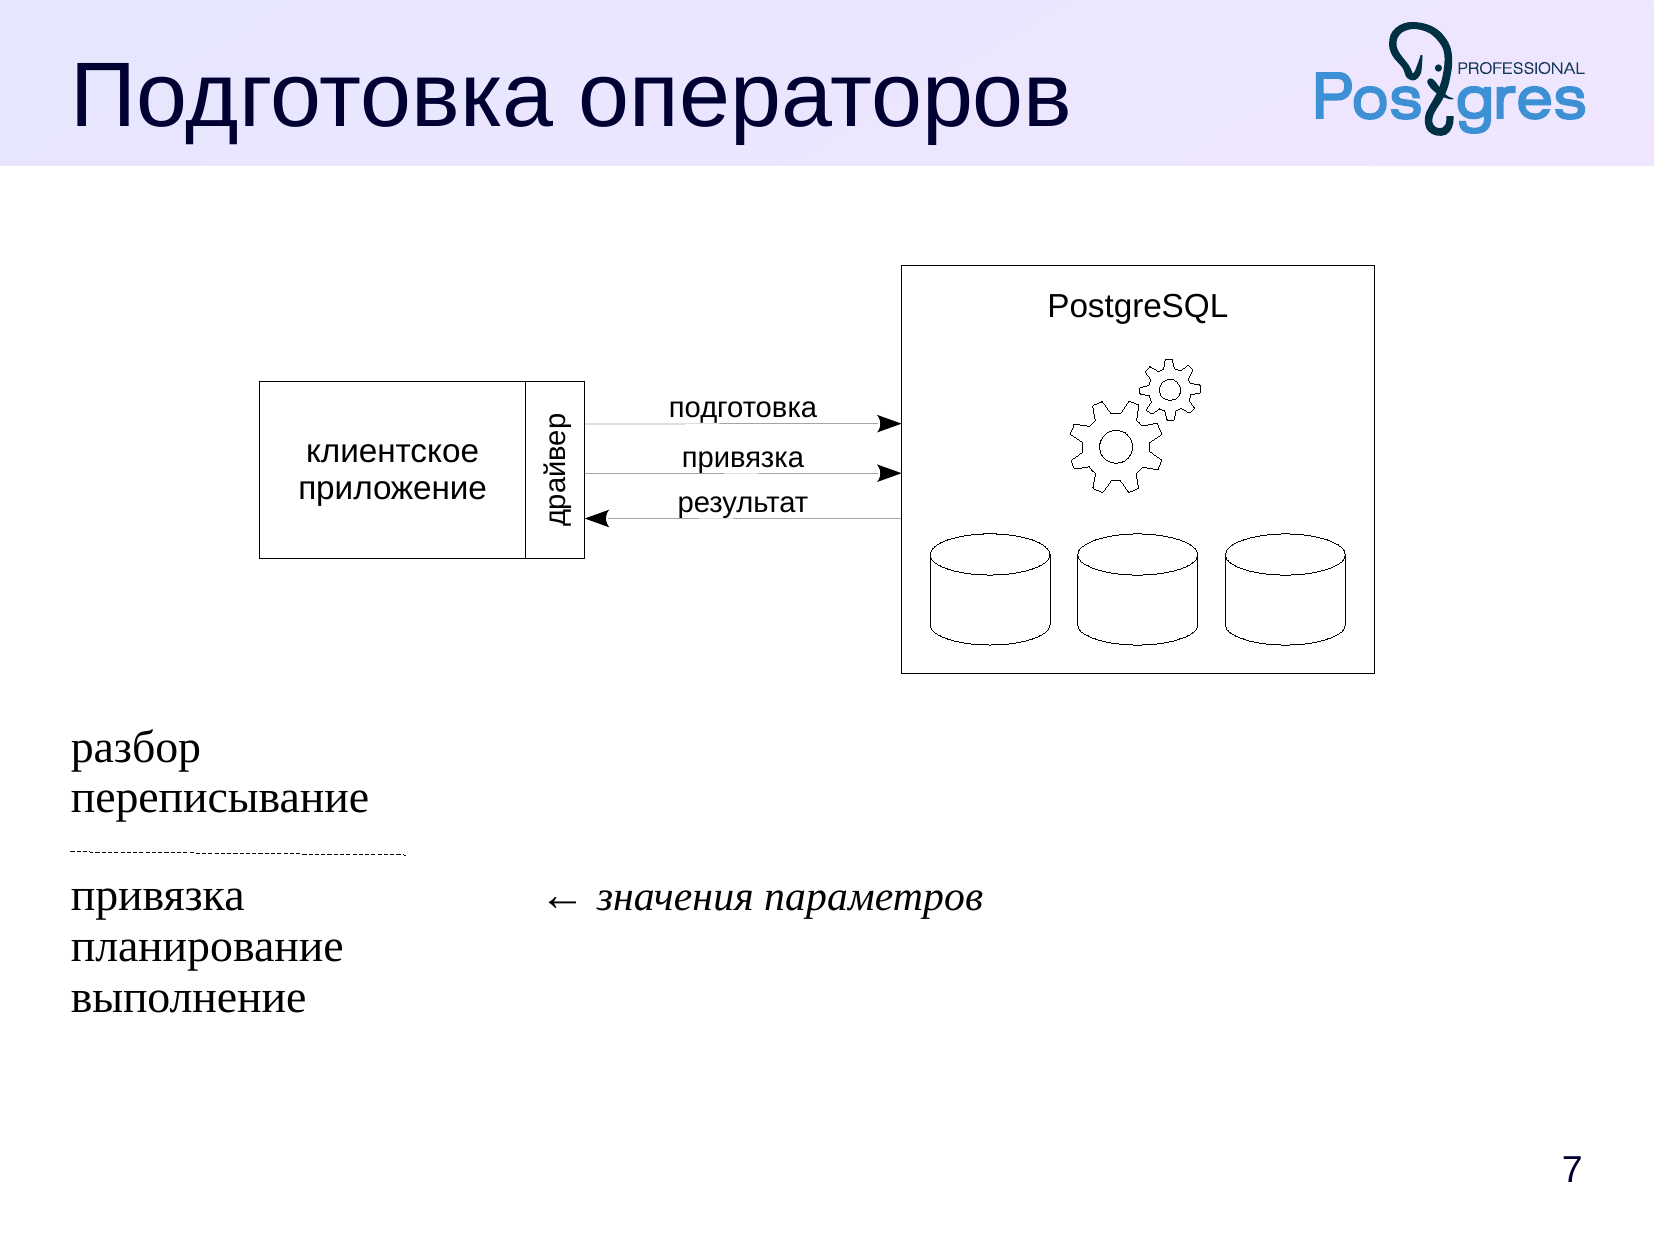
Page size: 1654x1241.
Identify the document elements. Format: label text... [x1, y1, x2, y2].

text_box PostgreSQL [901, 265, 1375, 674]
text_box [1077, 556, 1198, 646]
text_box [1225, 556, 1346, 646]
text_box [1139, 359, 1201, 421]
list разбор переписывание привязка ← значения параметров планирование выполнение [70, 283, 1583, 1141]
text_box [1070, 401, 1162, 493]
text_box [930, 555, 1051, 646]
title Подготовка операторов [70, 43, 1241, 147]
